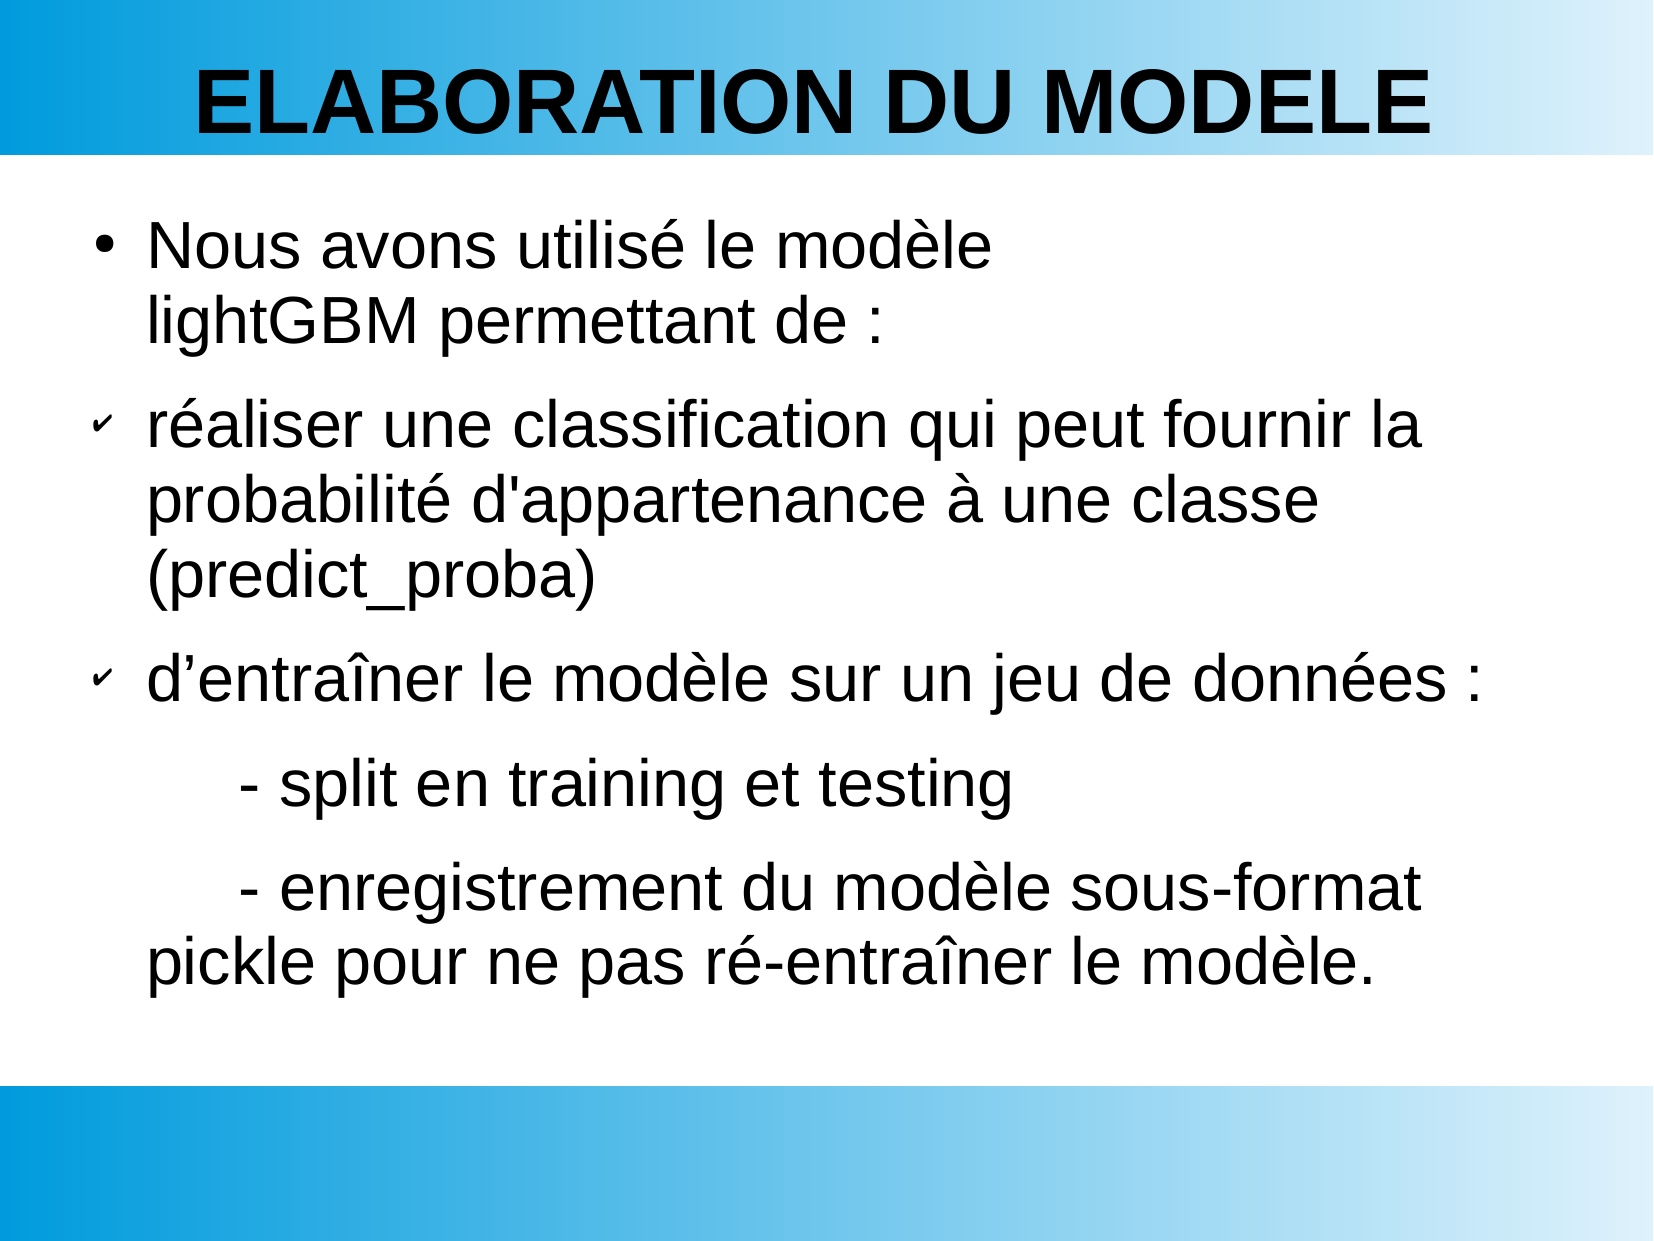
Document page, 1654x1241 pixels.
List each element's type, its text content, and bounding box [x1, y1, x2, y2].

list Nous avons utilisé le modèle lightGBM permettant de : réaliser une classification qui peut fournir la probabilité d'appartenance à une classe (predict_proba) d’entraîner le modèle sur un jeu de données : - split en training et testing - enregistrement du modèle sous-format pickle pour ne pas ré-entraîner le modèle. [75, 208, 1564, 928]
title ELABORATION DU MODELE [82, 49, 1571, 155]
